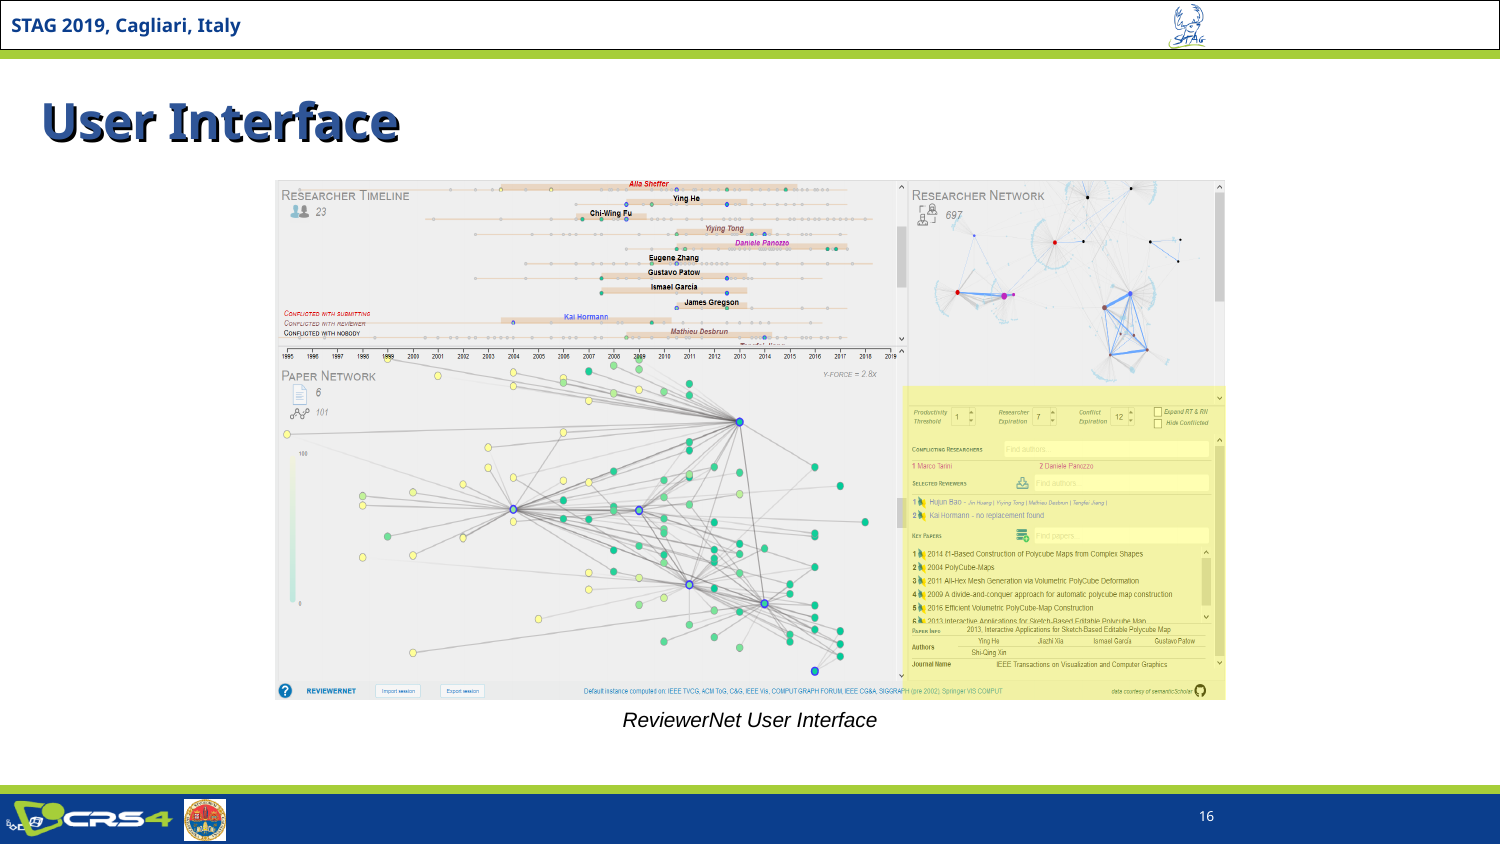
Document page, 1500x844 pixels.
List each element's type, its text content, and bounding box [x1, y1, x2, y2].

title User Interface [29, 58, 1471, 181]
text_box [902, 385, 1226, 700]
picture [275, 181, 1225, 700]
text_box [275, 180, 904, 330]
text_box ReviewerNet User Interface [369, 699, 1131, 726]
text_box [1187, 802, 1500, 831]
